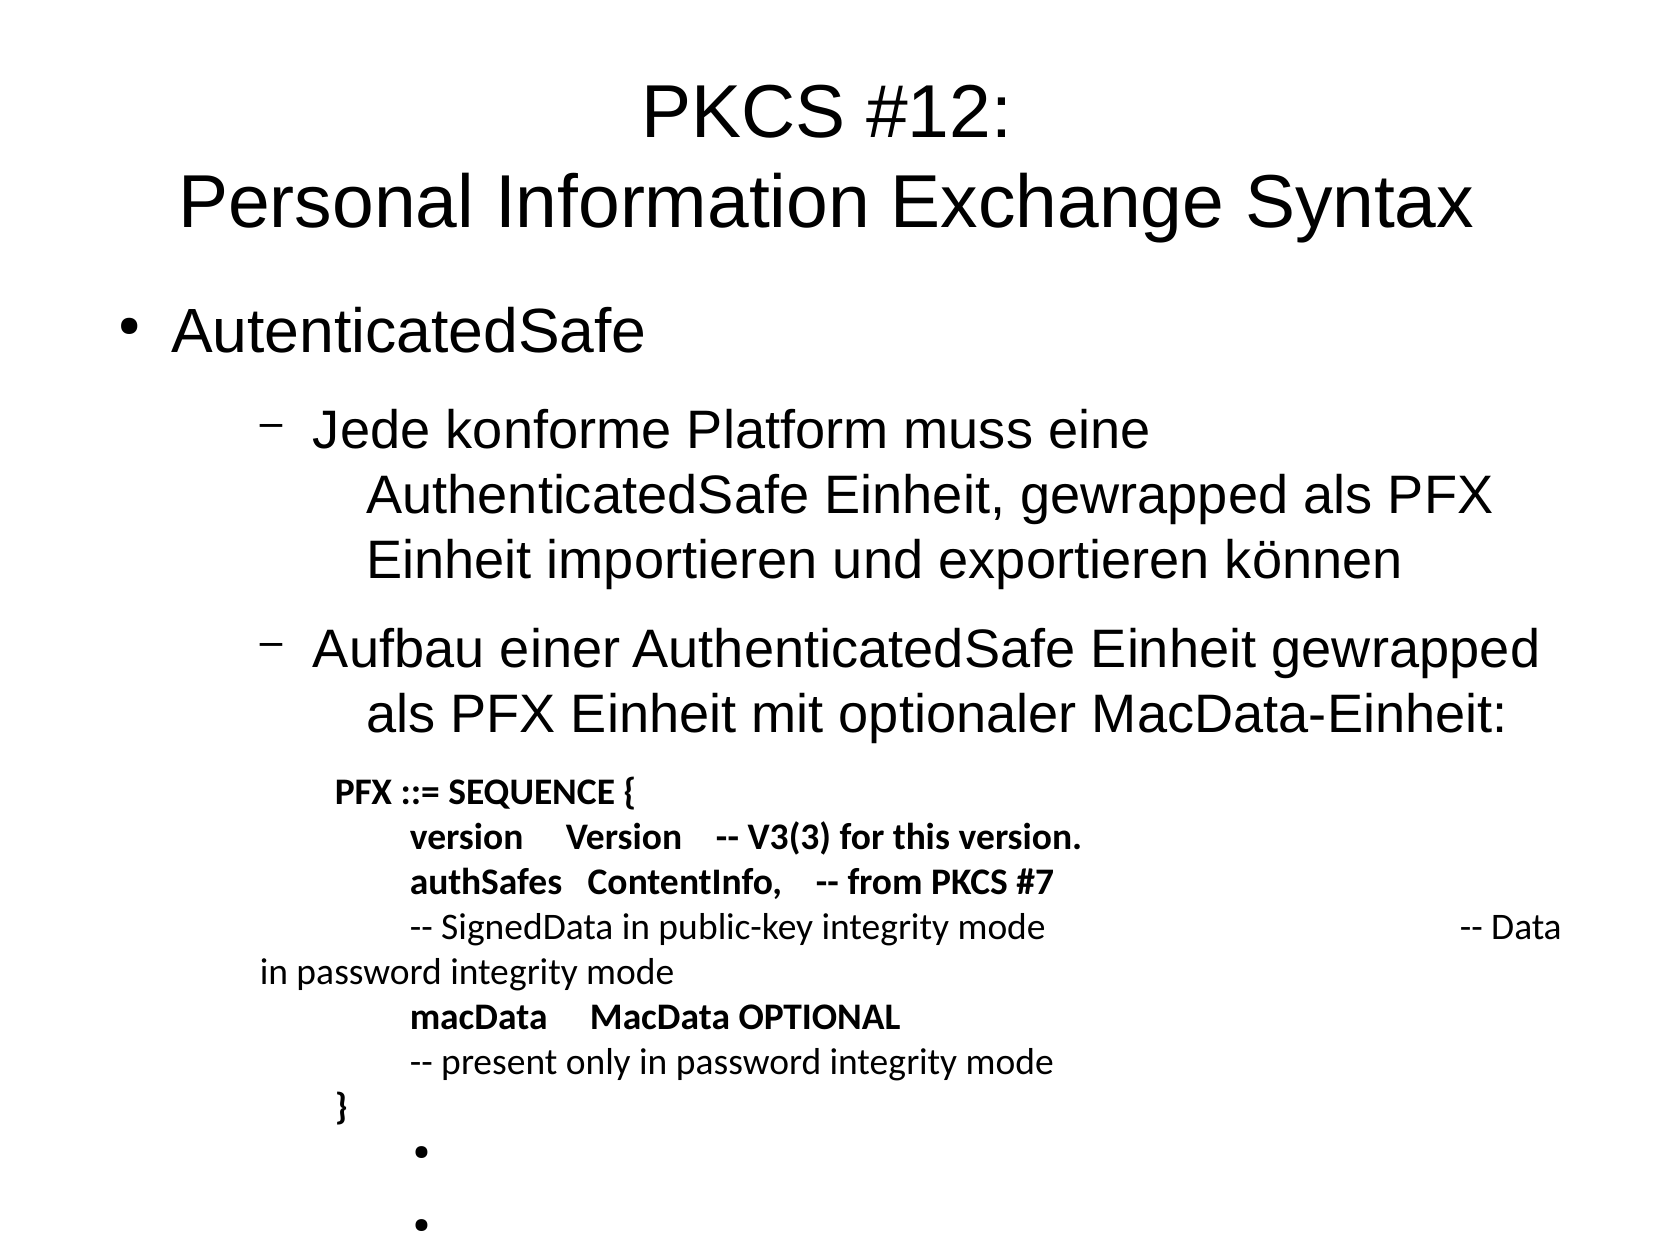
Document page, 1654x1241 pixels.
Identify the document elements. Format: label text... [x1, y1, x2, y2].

text_box AutenticatedSafe Jede konforme Platform muss eine AuthenticatedSafe Einheit, gewrapped als PFX Einheit importieren und exportieren können Aufbau einer AuthenticatedSafe Einheit gewrapped als PFX Einheit mit optionaler MacData-Einheit: PFX ::= SEQUENCE { version Version -- V3(3) for this version. authSafes ContentInfo, -- from PKCS #7 -- SignedData in public-key integrity mode -- Data in password integrity mode macData MacData OPTIONAL -- present only in password integrity mode } [82, 290, 1571, 1164]
text_box PKCS #12: Personal Information Exchange Syntax [82, 49, 1571, 257]
